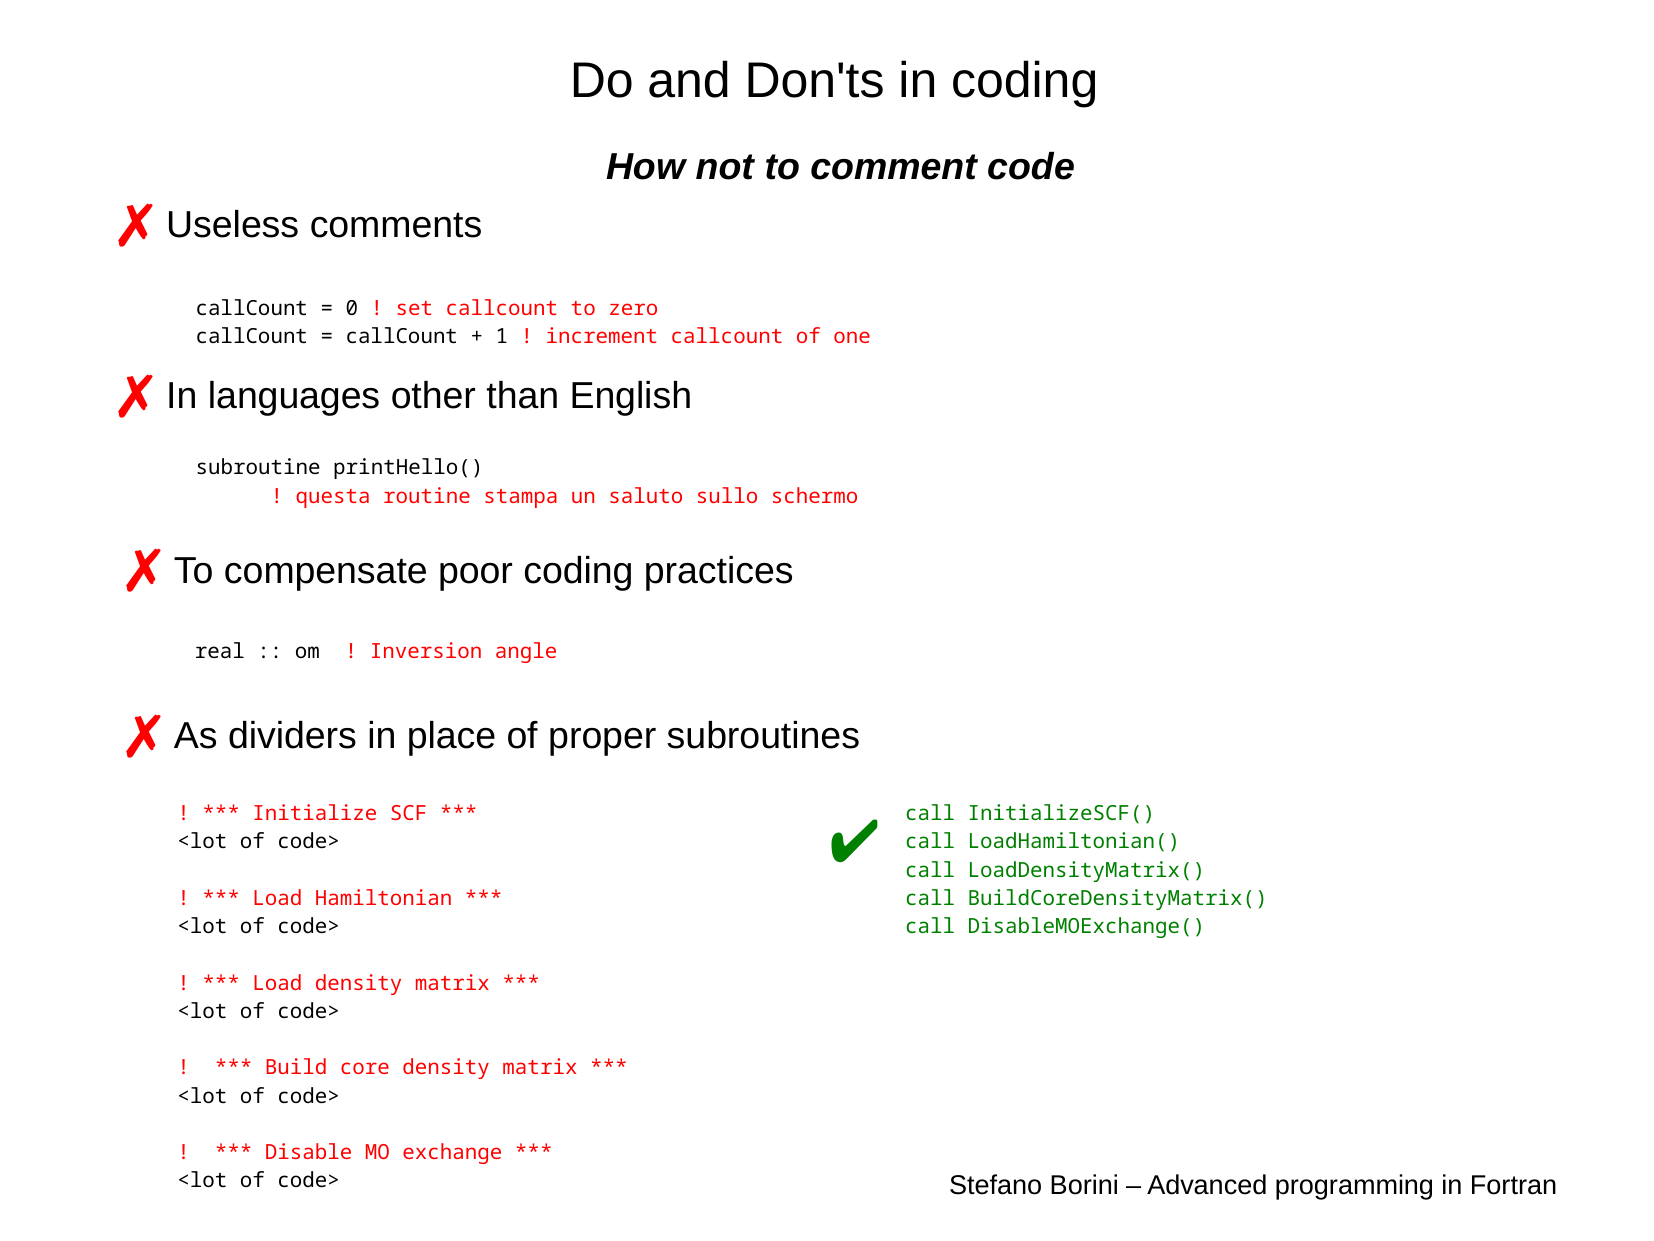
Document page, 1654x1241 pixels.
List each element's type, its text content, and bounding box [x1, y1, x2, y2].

text_box call InitializeSCF() call LoadHamiltonian() call LoadDensityMatrix() call BuildCoreDensityMatrix() call DisableMOExchange() [890, 790, 1396, 957]
text_box subroutine printHello() ! questa routine stampa un saluto sullo schermo [180, 445, 874, 513]
text_box As dividers in place of proper subroutines [112, 707, 877, 764]
text_box callCount = 0 ! set callcount to zero callCount = callCount + 1 ! increment callcount of one [180, 285, 887, 353]
text_box In languages other than English [105, 367, 709, 425]
text_box How not to comment code [591, 138, 1091, 196]
text_box Do and Don'ts in coding [555, 44, 1261, 116]
text_box To compensate poor coding practices [112, 541, 811, 599]
text_box [815, 814, 916, 872]
text_box ! *** Initialize SCF *** <lot of code> ! *** Load Hamiltonian *** <lot of code> ! *** Load density matrix *** <lot of code> ! *** Build core density matrix *** <lot of code> ! *** Disable MO exchange *** <lot of code> [150, 790, 655, 1220]
text_box real :: om ! Inversion angle [180, 628, 573, 670]
text_box Useless comments [105, 195, 498, 253]
